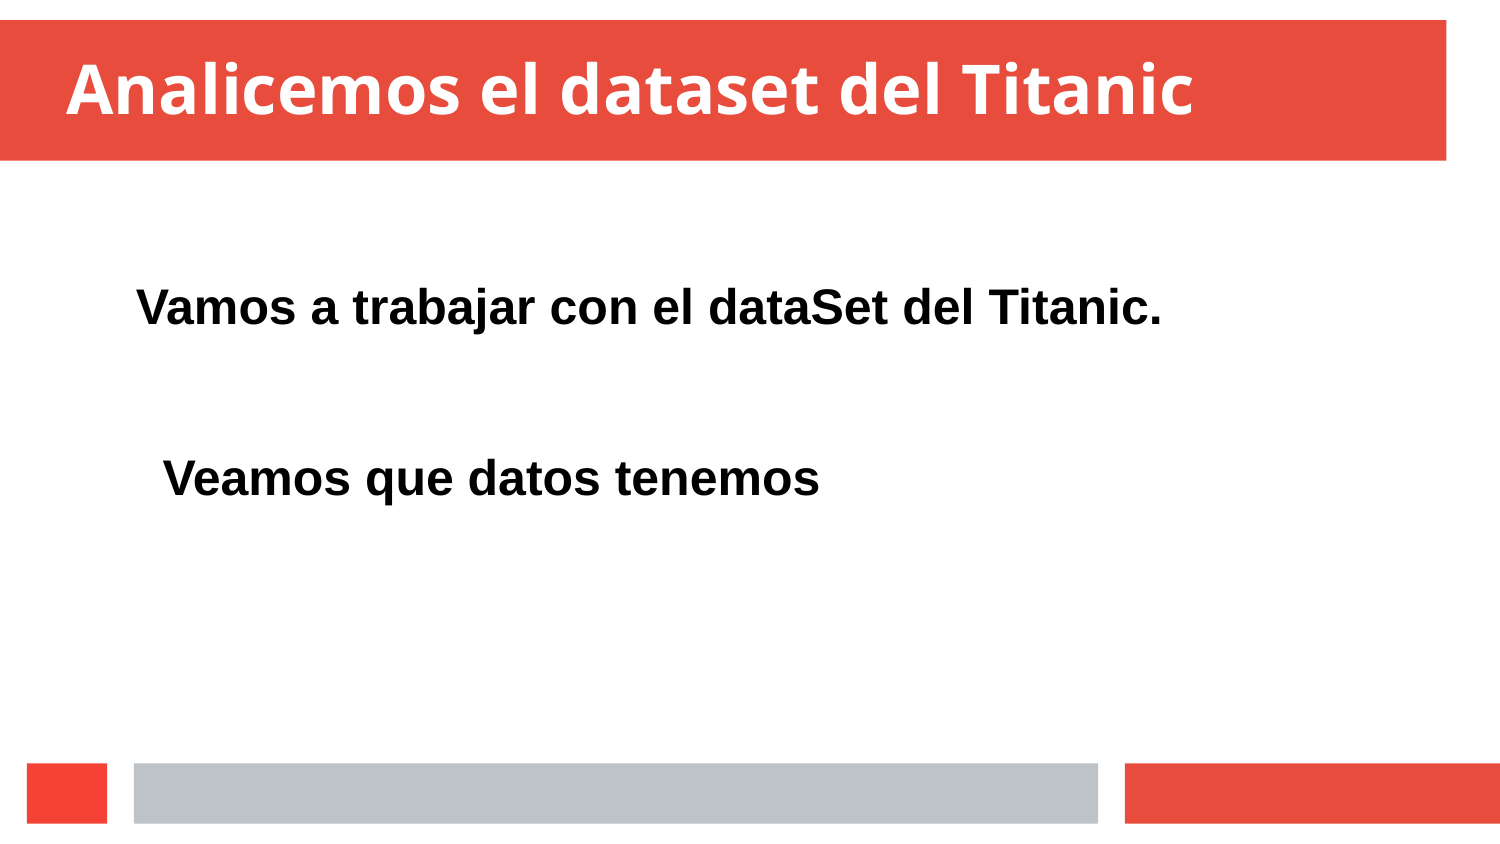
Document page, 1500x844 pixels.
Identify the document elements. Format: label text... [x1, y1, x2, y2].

text_box Veamos que datos tenemos [147, 430, 1134, 550]
title Analicemos el dataset del Titanic [53, 40, 1447, 141]
text_box Vamos a trabajar con el dataSet del Titanic. [120, 259, 1192, 360]
